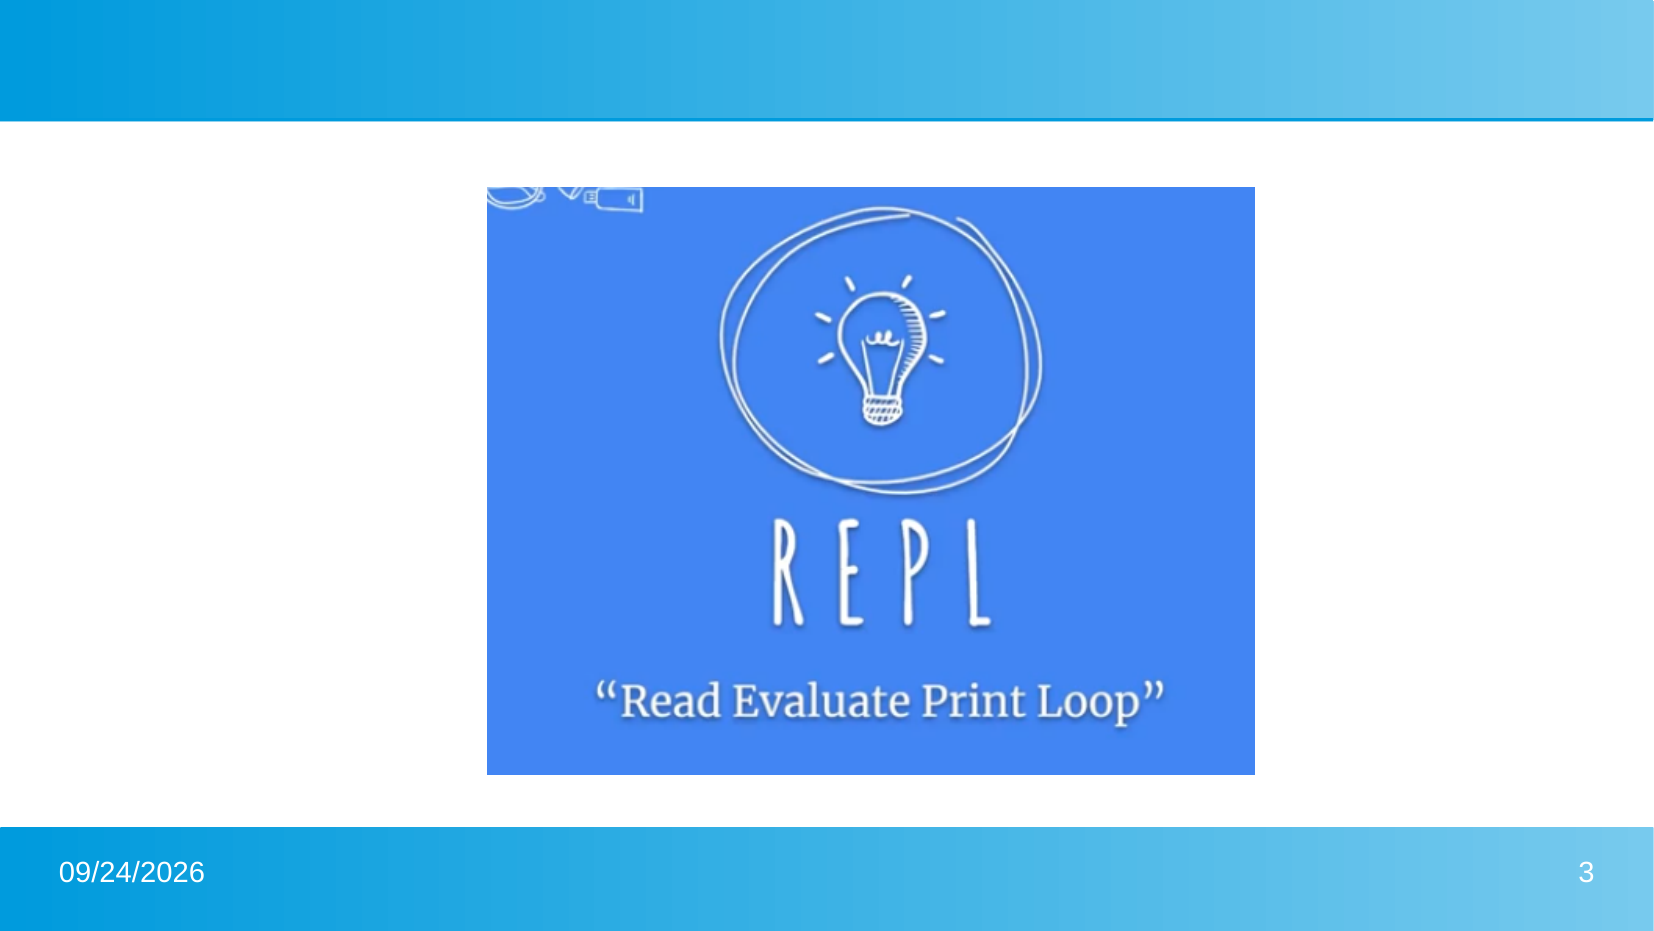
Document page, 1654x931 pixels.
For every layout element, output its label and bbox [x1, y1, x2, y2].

picture [487, 187, 1255, 775]
